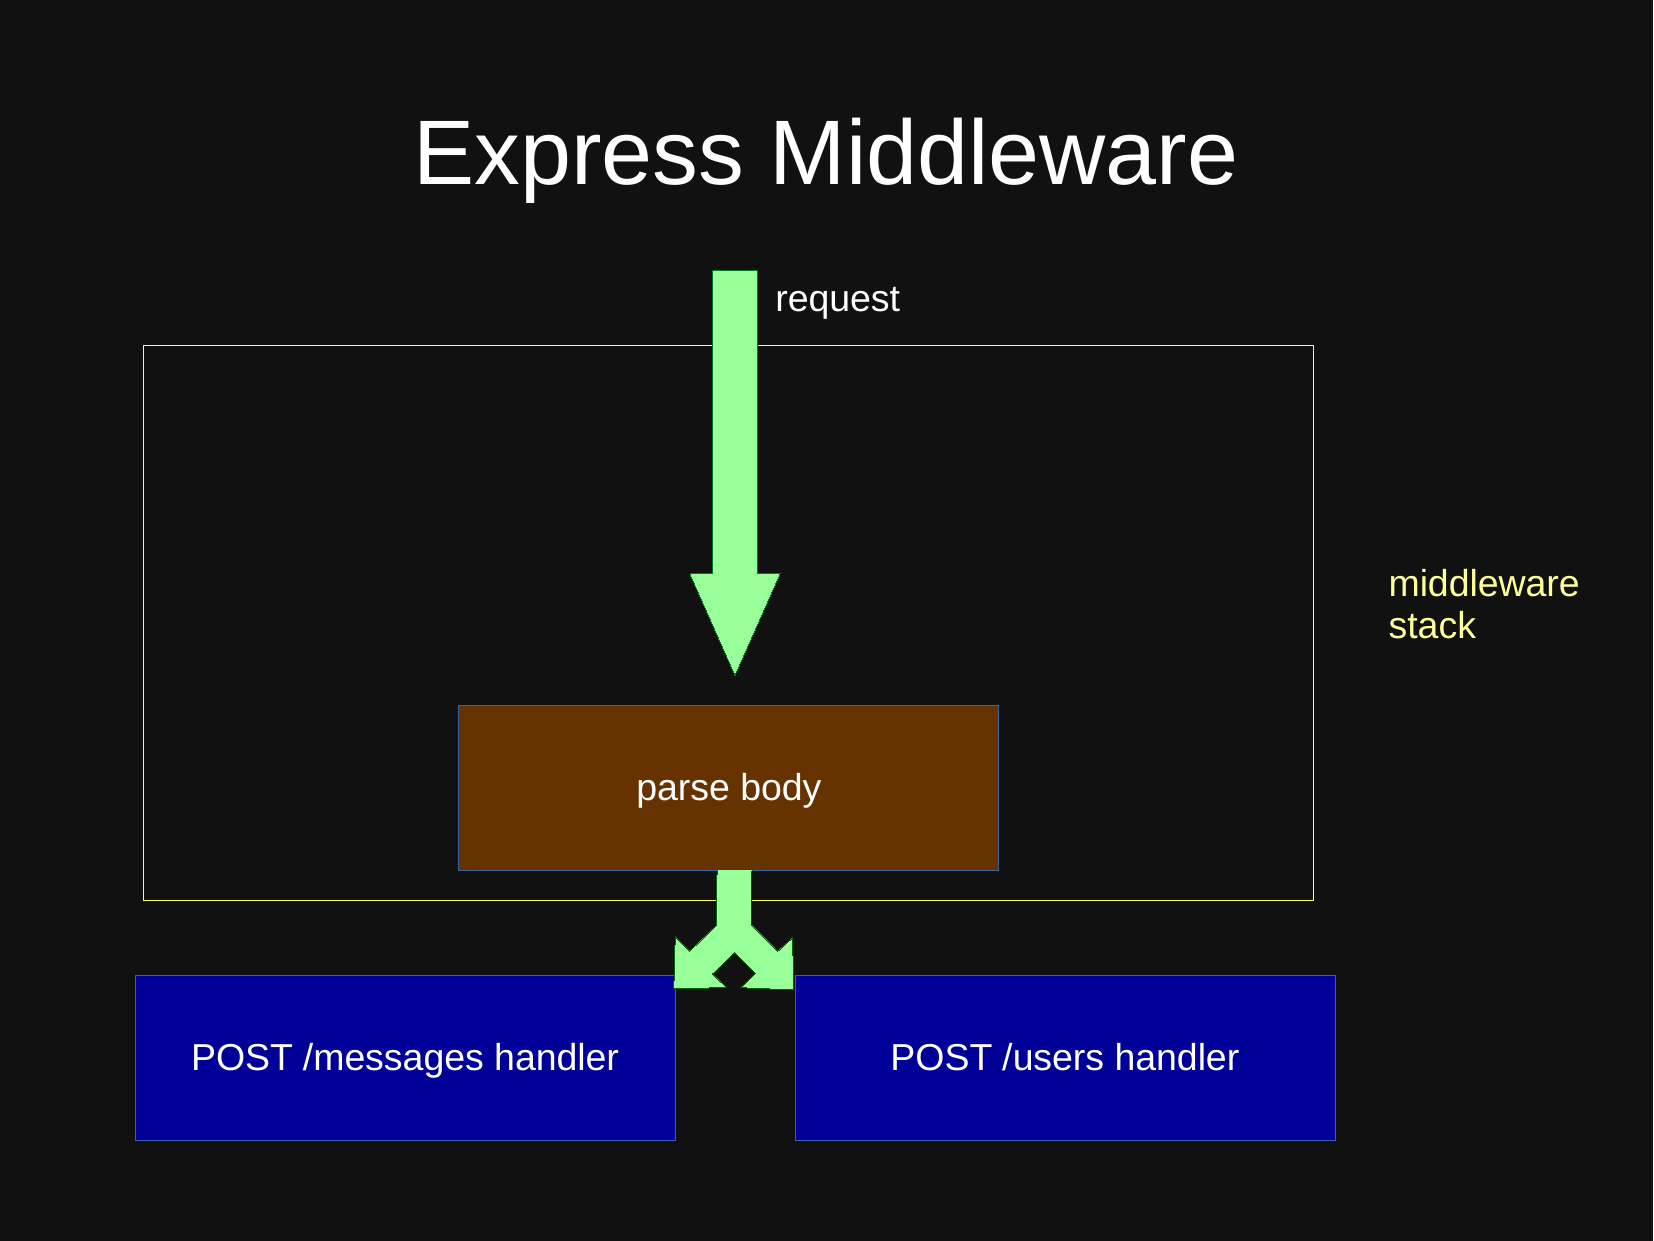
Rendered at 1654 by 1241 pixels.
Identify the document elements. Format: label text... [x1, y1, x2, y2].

text_box [690, 270, 781, 676]
text_box request [760, 270, 916, 327]
text_box POST /messages handler [135, 975, 676, 1141]
title Express Middleware [82, 49, 1571, 257]
text_box POST /users handler [795, 975, 1336, 1141]
text_box middleware stack [1373, 555, 1606, 654]
text_box parse body [458, 705, 999, 871]
text_box [673, 869, 794, 991]
